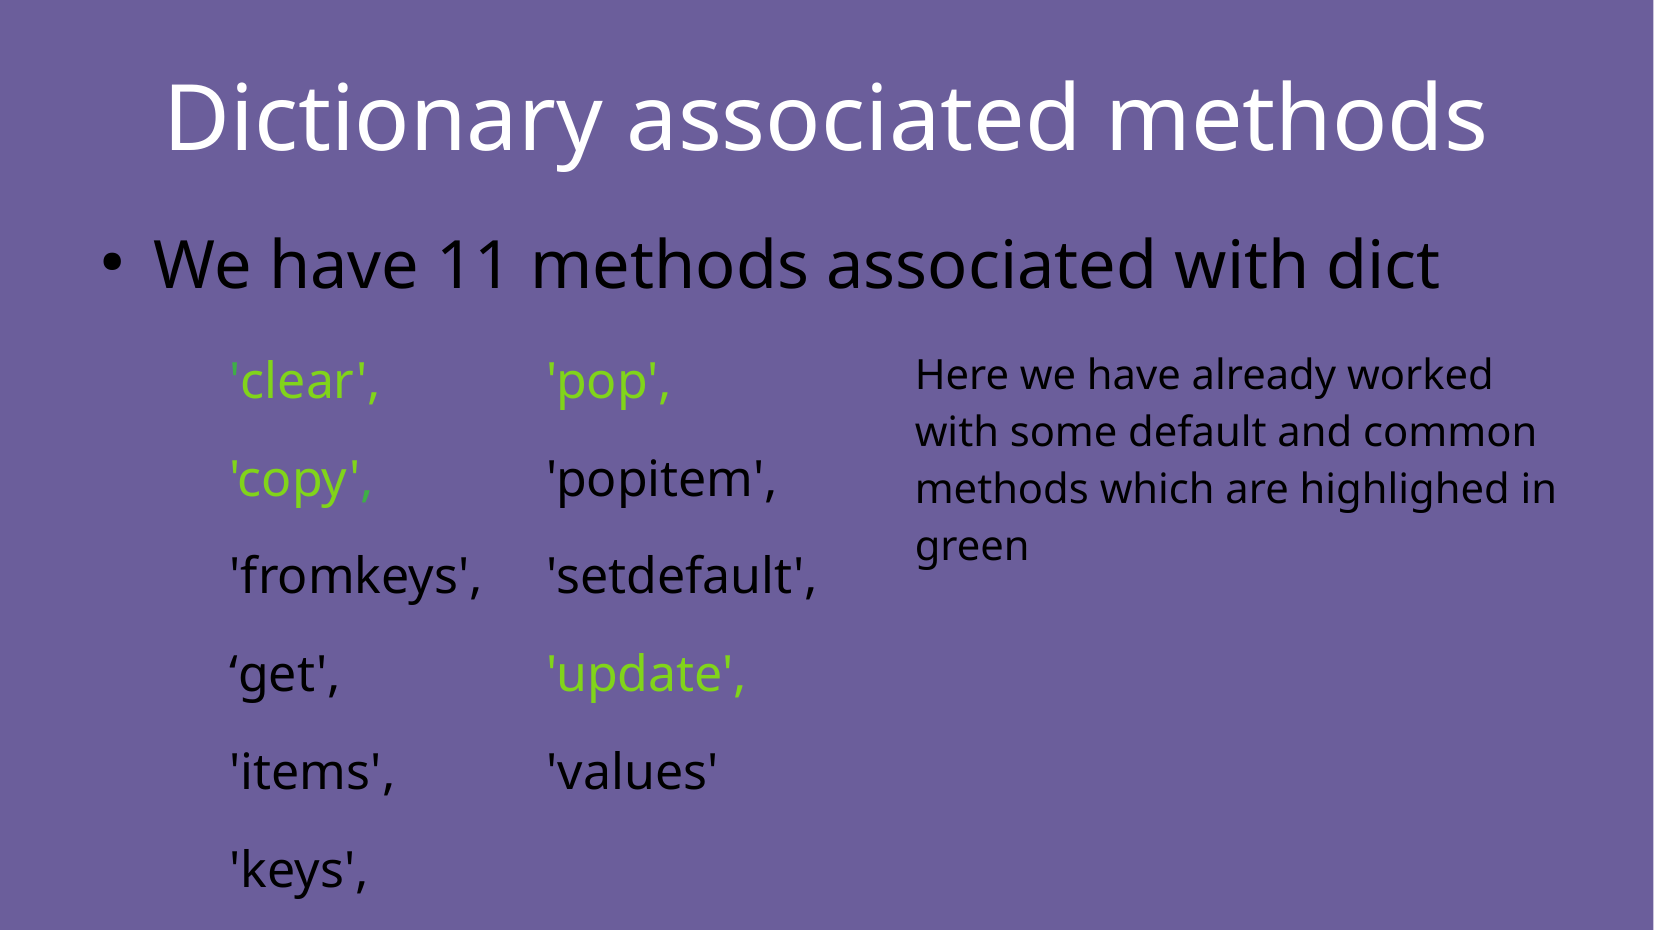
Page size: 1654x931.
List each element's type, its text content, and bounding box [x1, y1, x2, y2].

text_box 'pop', 'popitem', 'setdefault', 'update', 'values' [531, 337, 826, 771]
text_box Here we have already worked with some default and common methods which are highlighed in green [900, 337, 1576, 604]
text_box 'clear', 'copy', 'fromkeys', ‘get', 'items', 'keys', [214, 337, 488, 860]
title Dictionary associated methods [82, 37, 1571, 193]
list We have 11 methods associated with dict [82, 217, 1571, 758]
